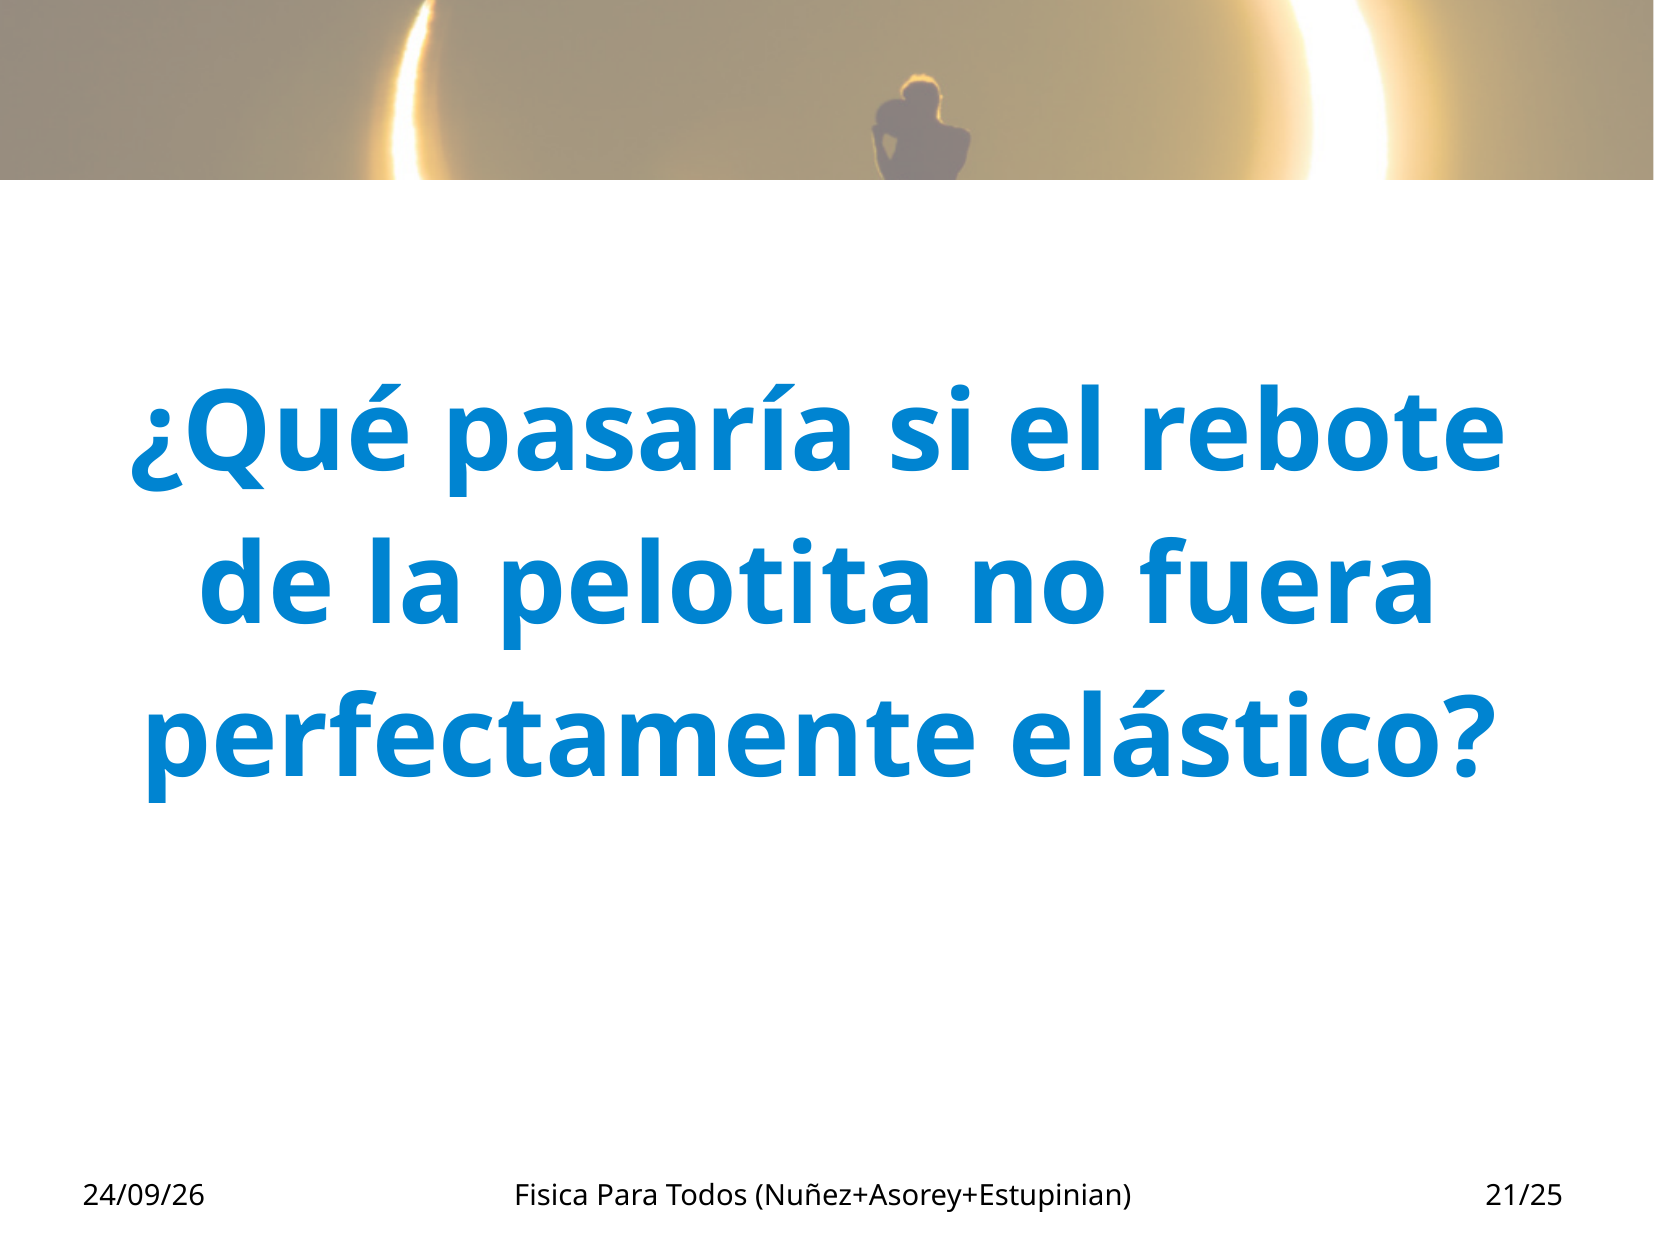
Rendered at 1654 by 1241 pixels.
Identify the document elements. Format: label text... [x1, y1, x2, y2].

picture [0, 0, 1654, 180]
subtitle ¿Qué pasaría si el rebote de la pelotita no fuera perfectamente elástico? [75, 19, 1564, 1140]
